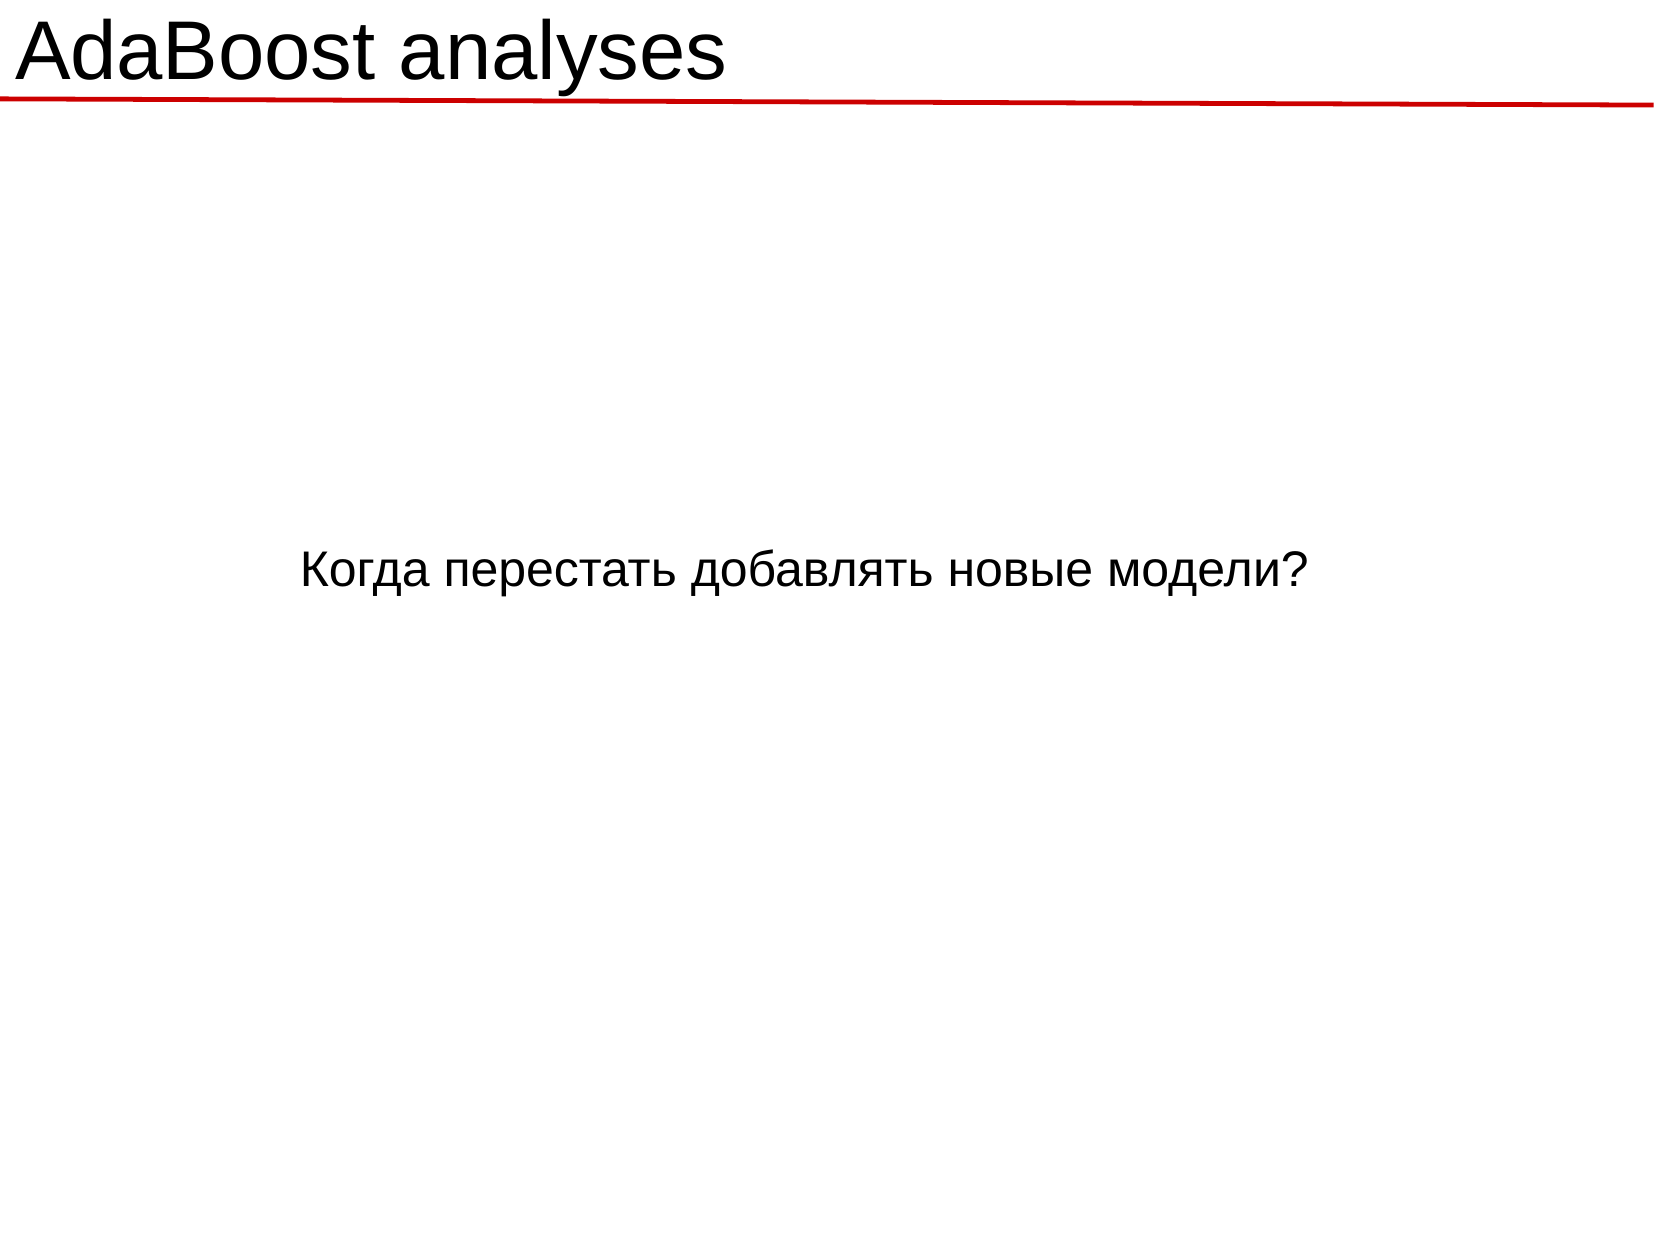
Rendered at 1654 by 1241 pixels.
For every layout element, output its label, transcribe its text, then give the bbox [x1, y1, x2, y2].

text_box Когда перестать добавлять новые модели? [285, 533, 1336, 661]
title AdaBoost analyses [15, 3, 1504, 97]
